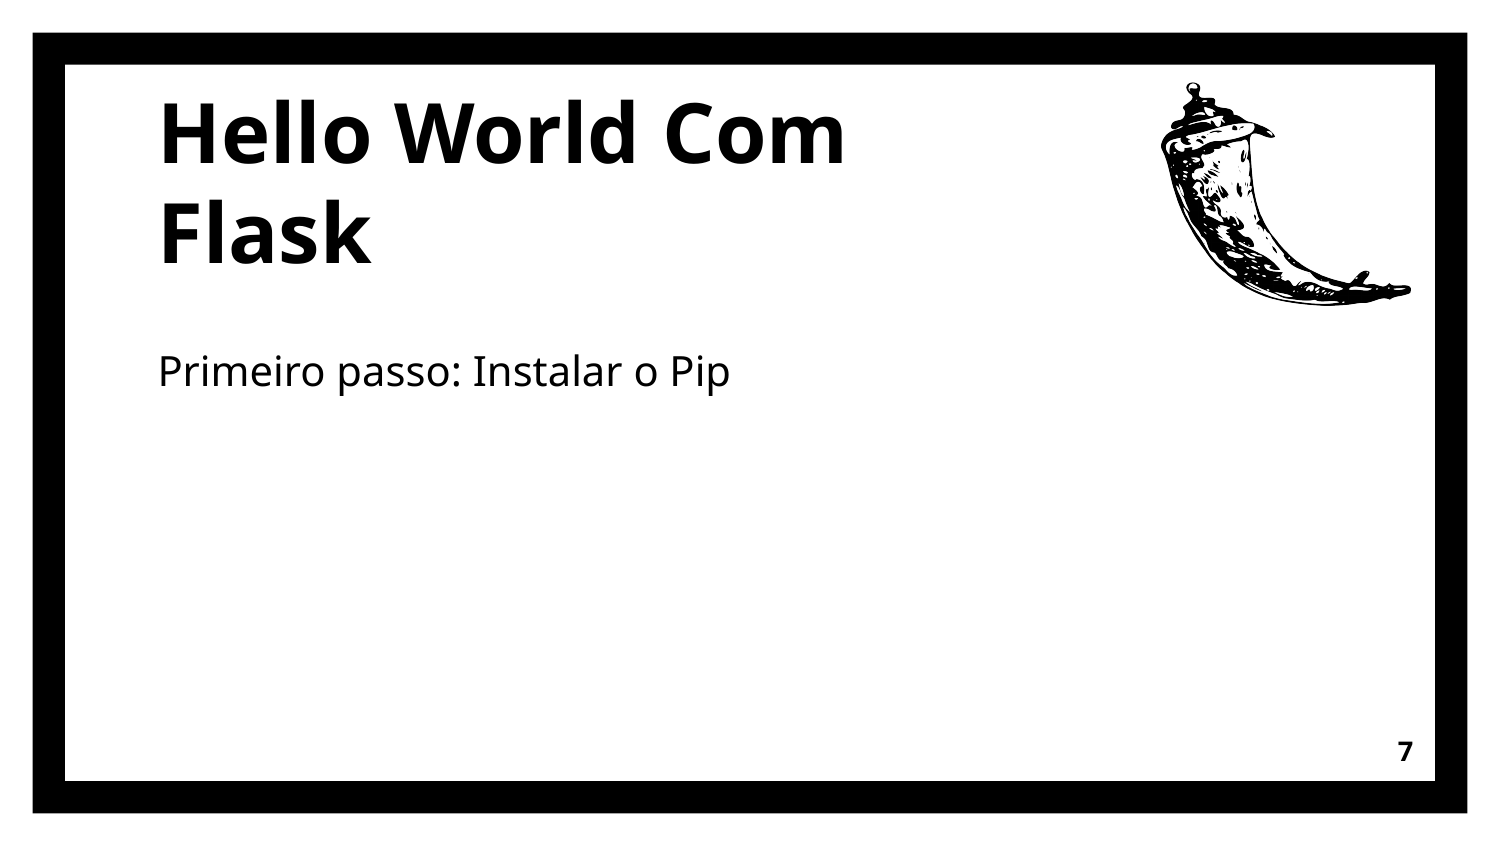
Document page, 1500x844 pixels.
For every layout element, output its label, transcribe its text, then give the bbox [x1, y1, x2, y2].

picture [1161, 82, 1411, 306]
slide_number 1 [1338, 720, 1429, 786]
list Primeiro passo: Instalar o Pip [142, 329, 1358, 431]
title Hello World Com Flask [142, 177, 978, 296]
